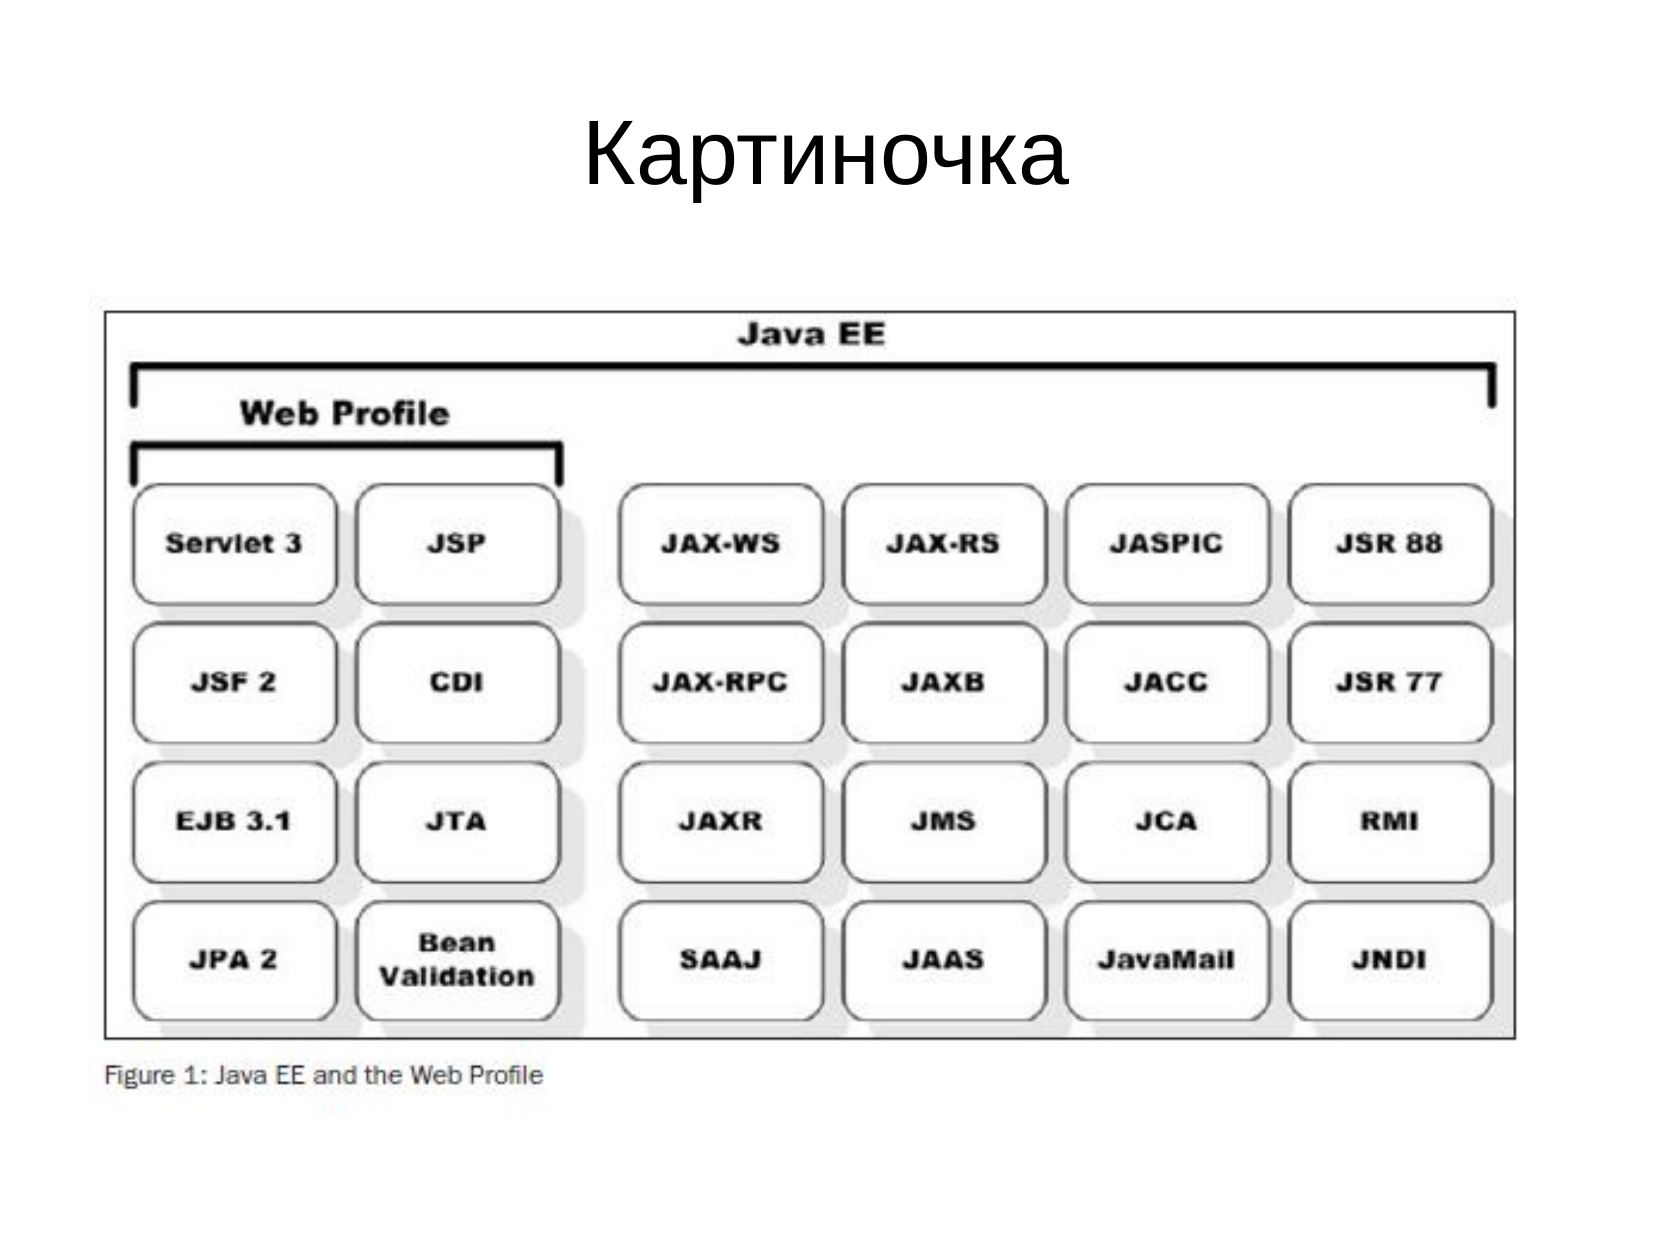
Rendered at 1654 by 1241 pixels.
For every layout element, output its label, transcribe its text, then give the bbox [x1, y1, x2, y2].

title Картиночка [82, 49, 1571, 257]
picture [88, 295, 1543, 1123]
